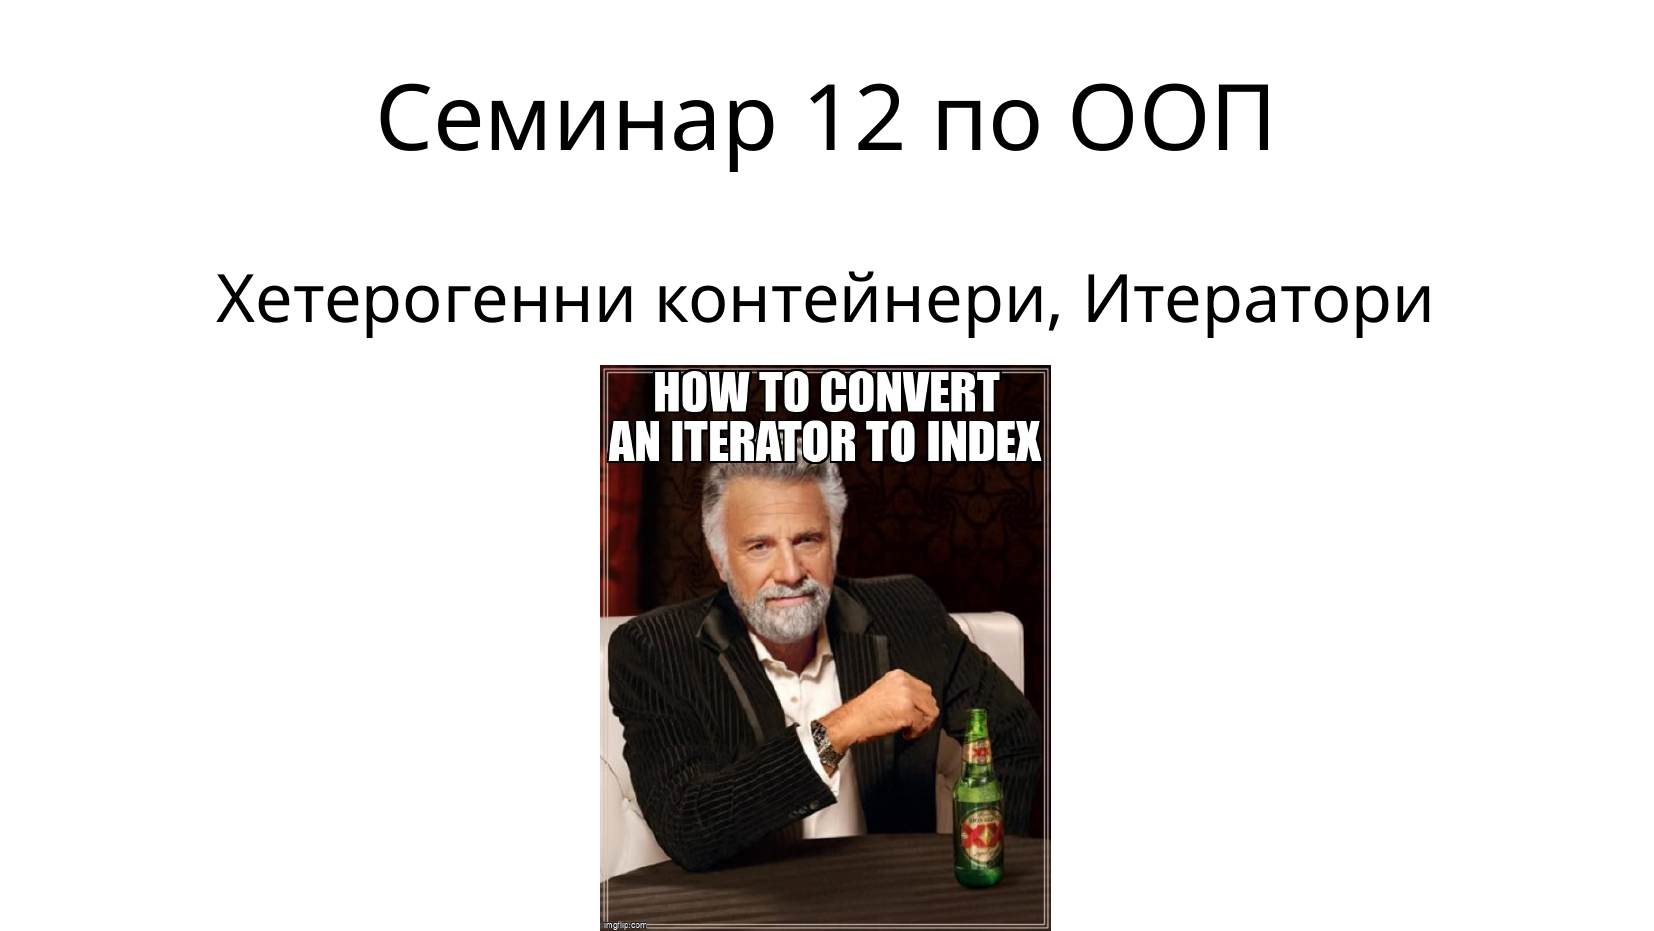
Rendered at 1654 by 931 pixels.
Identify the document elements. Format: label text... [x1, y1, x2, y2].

title Семинар 12 по ООП [82, 37, 1571, 193]
picture [600, 365, 1051, 931]
subtitle Хетерогенни контейнери, Итератори [82, 217, 1571, 376]
